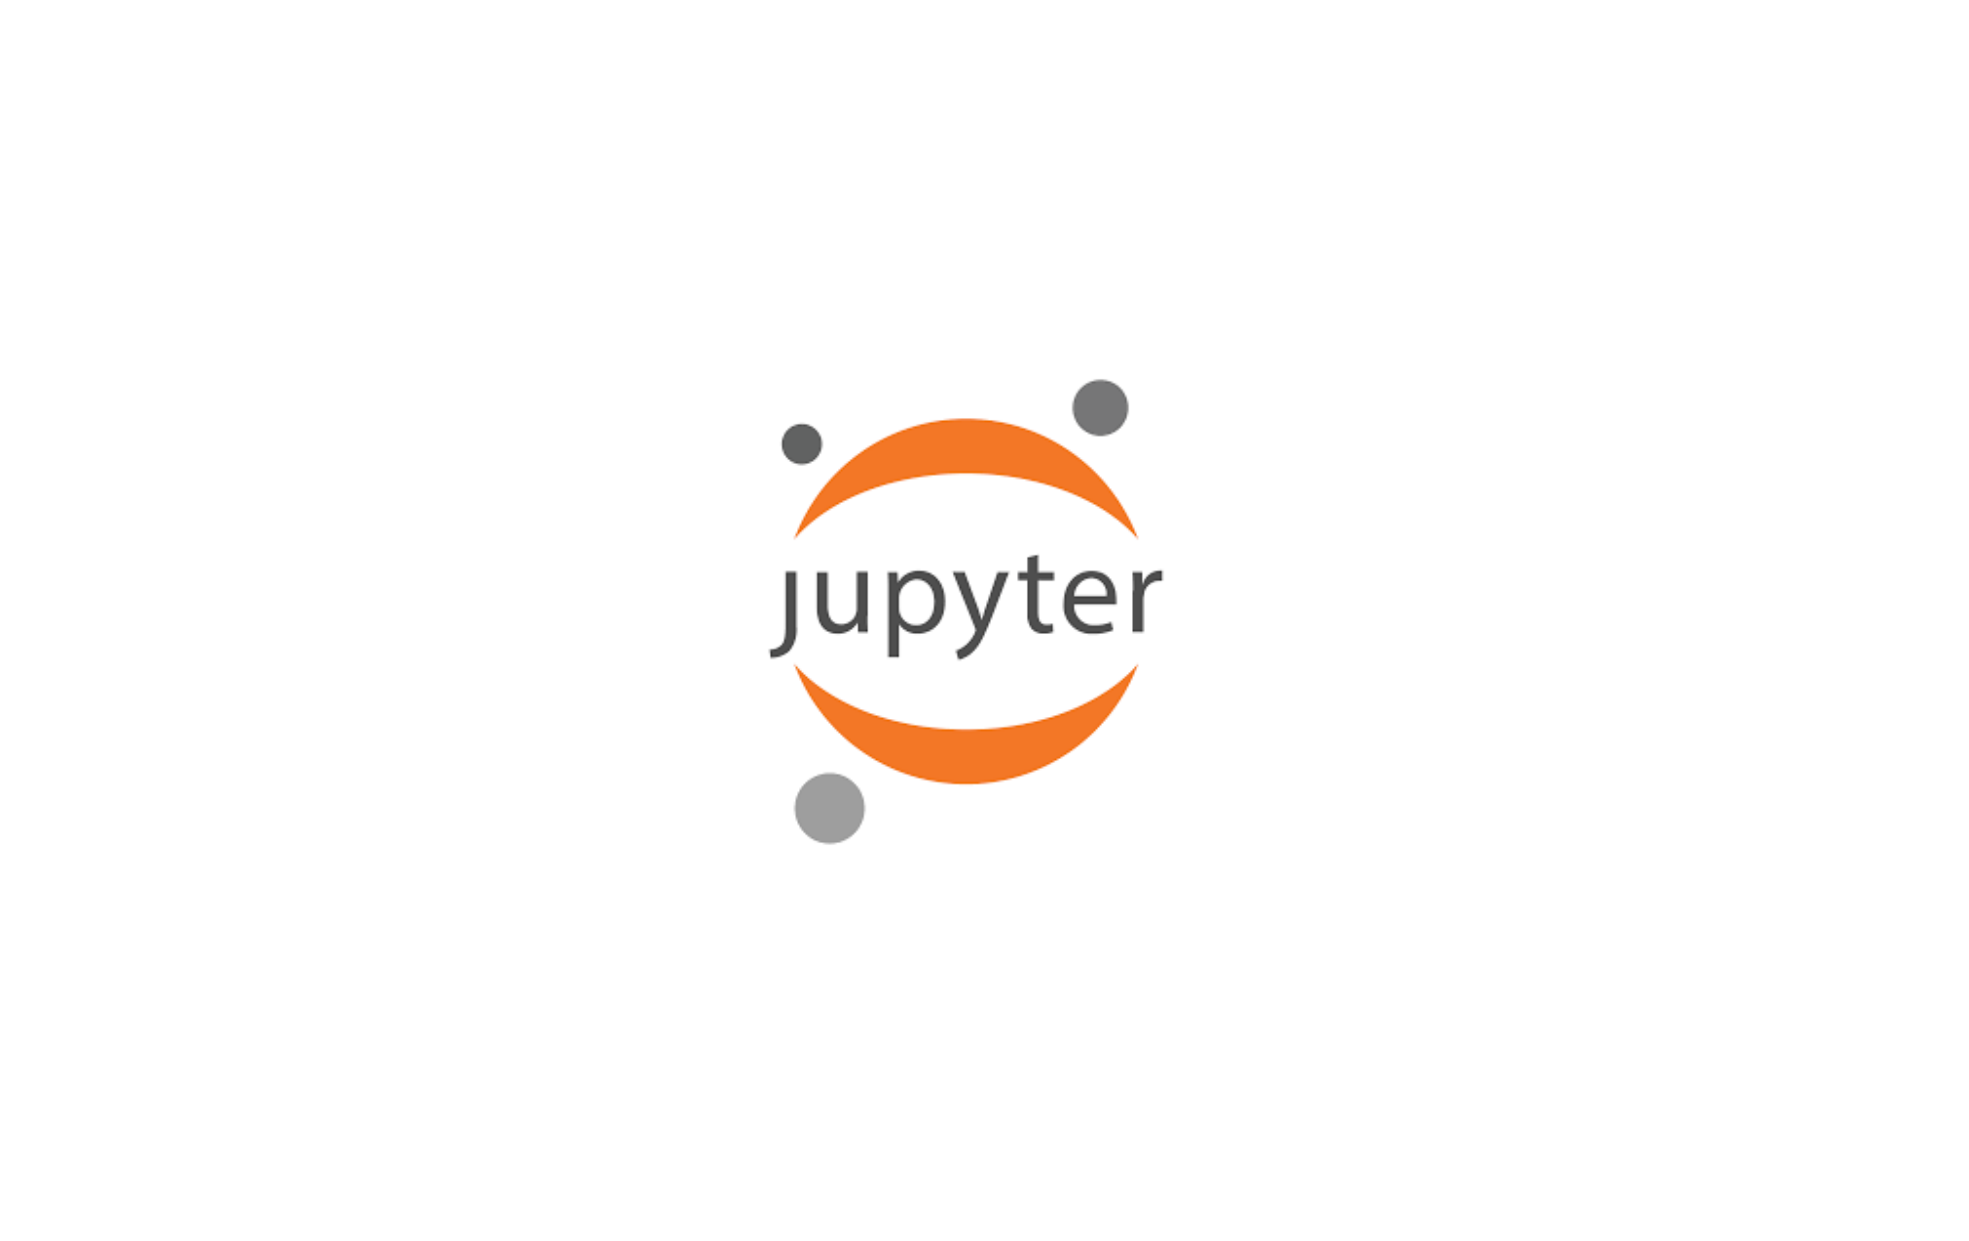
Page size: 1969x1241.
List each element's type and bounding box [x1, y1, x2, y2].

picture [765, 374, 1170, 847]
